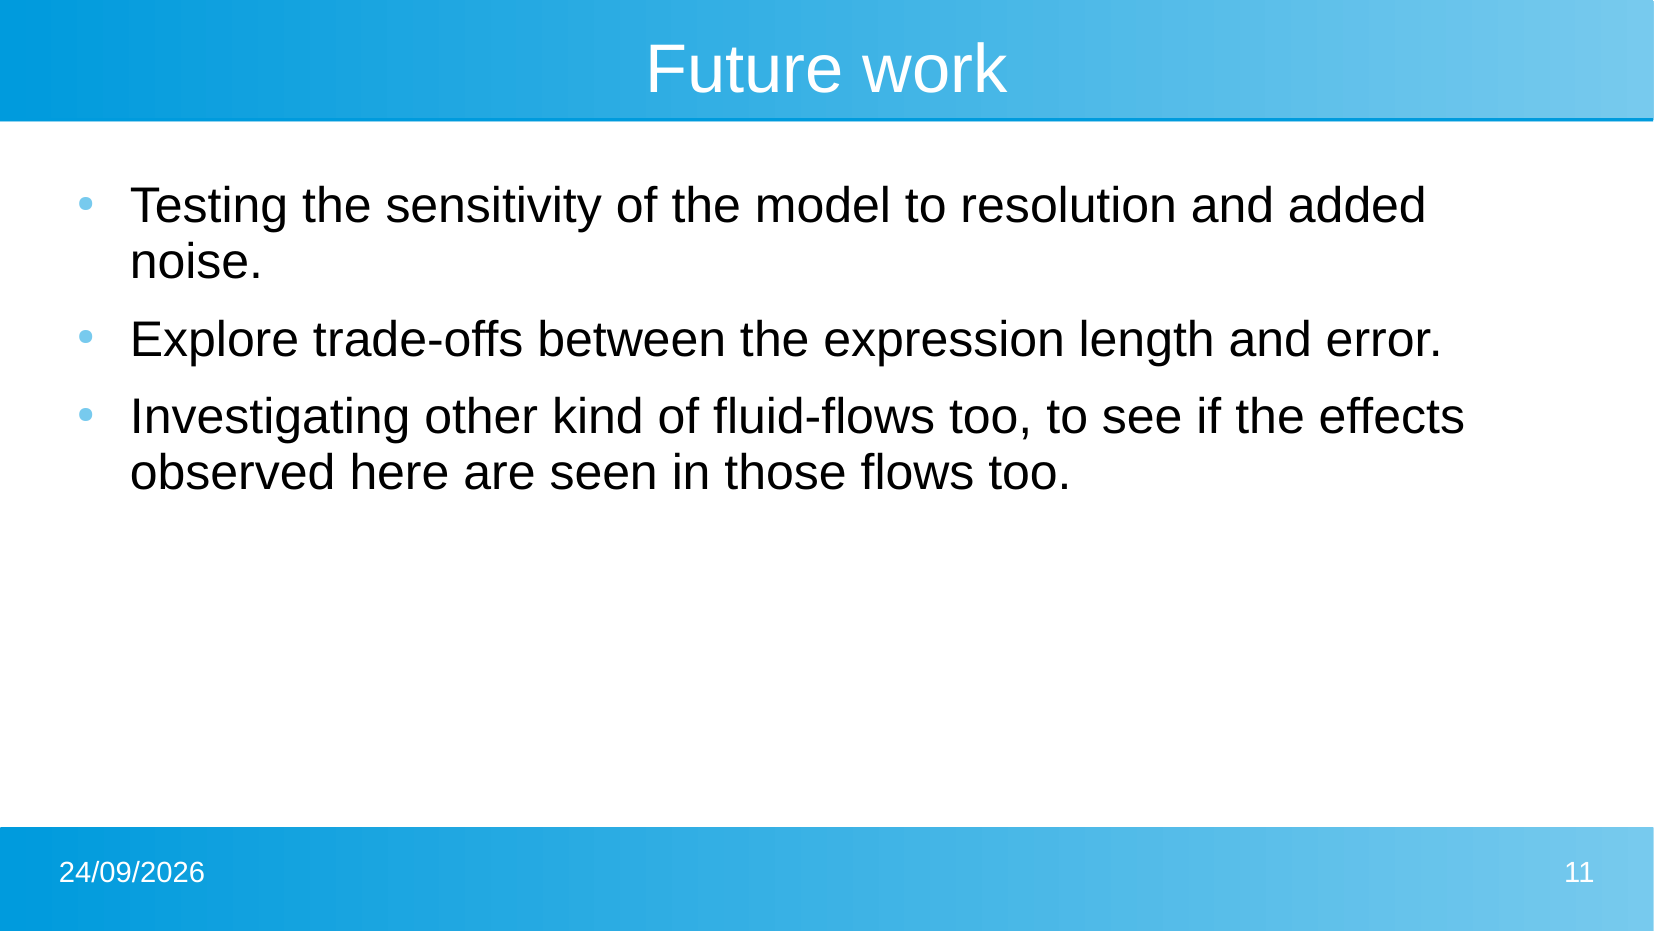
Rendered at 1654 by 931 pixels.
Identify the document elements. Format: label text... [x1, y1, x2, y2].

title Future work [59, 29, 1595, 108]
list Testing the sensitivity of the model to resolution and added noise. Explore trade-offs between the expression length and error. Investigating other kind of fluid-flows too, to see if the effects observed here are seen in those flows too. [59, 177, 1565, 768]
